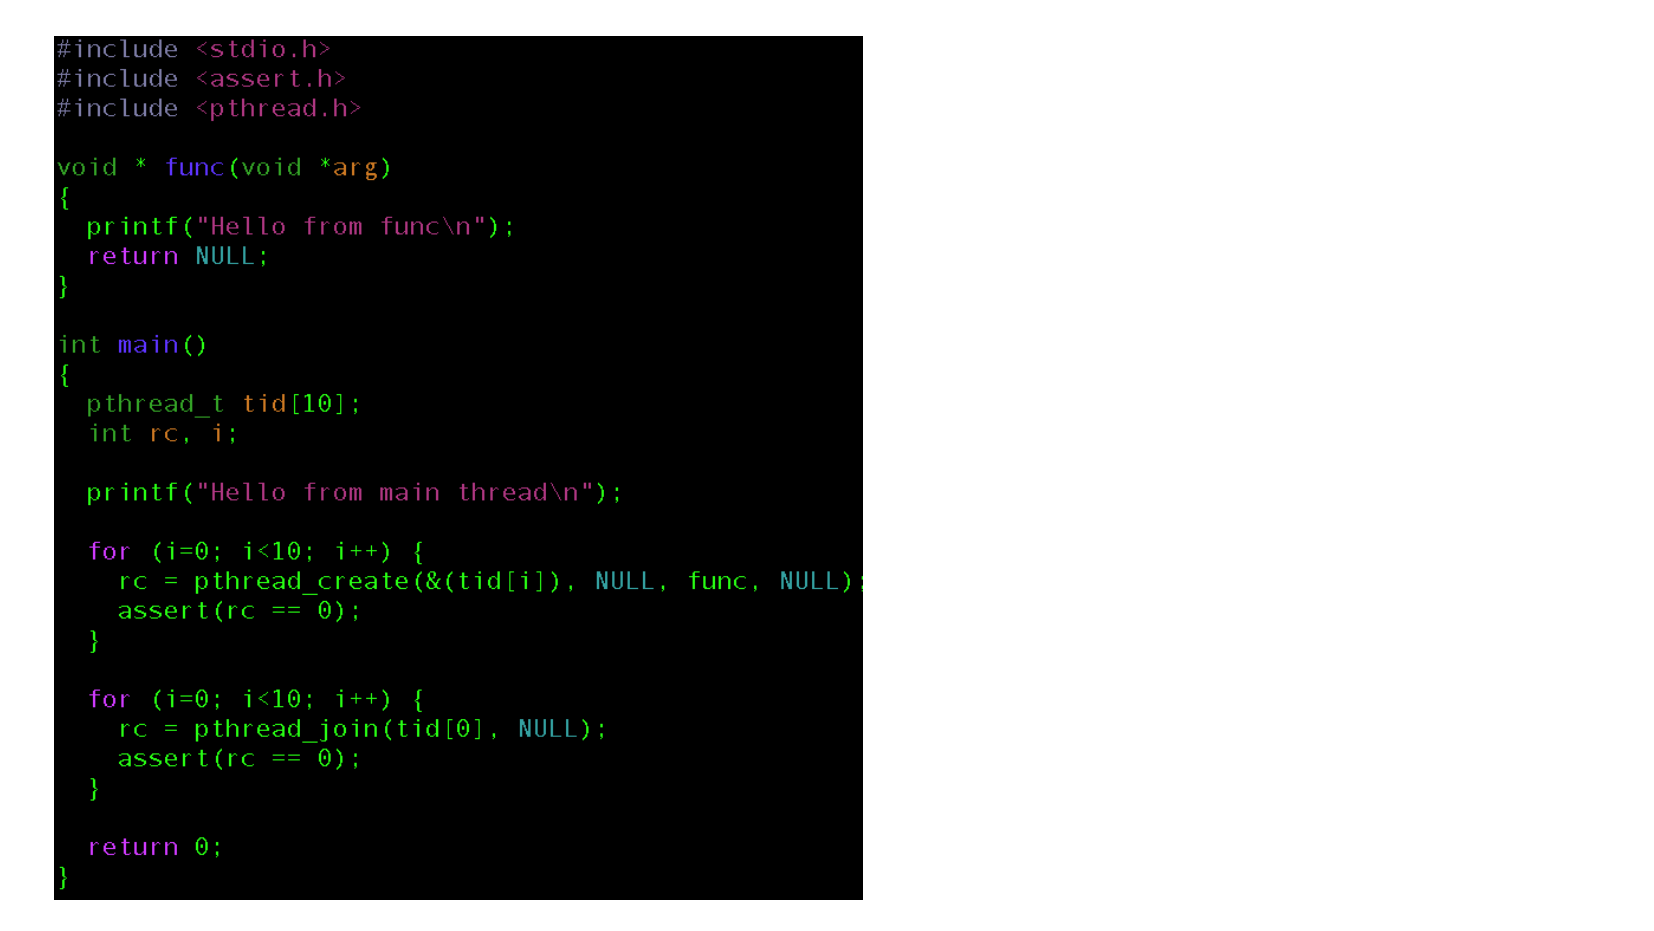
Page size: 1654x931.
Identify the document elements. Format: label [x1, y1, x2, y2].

picture [54, 36, 863, 901]
